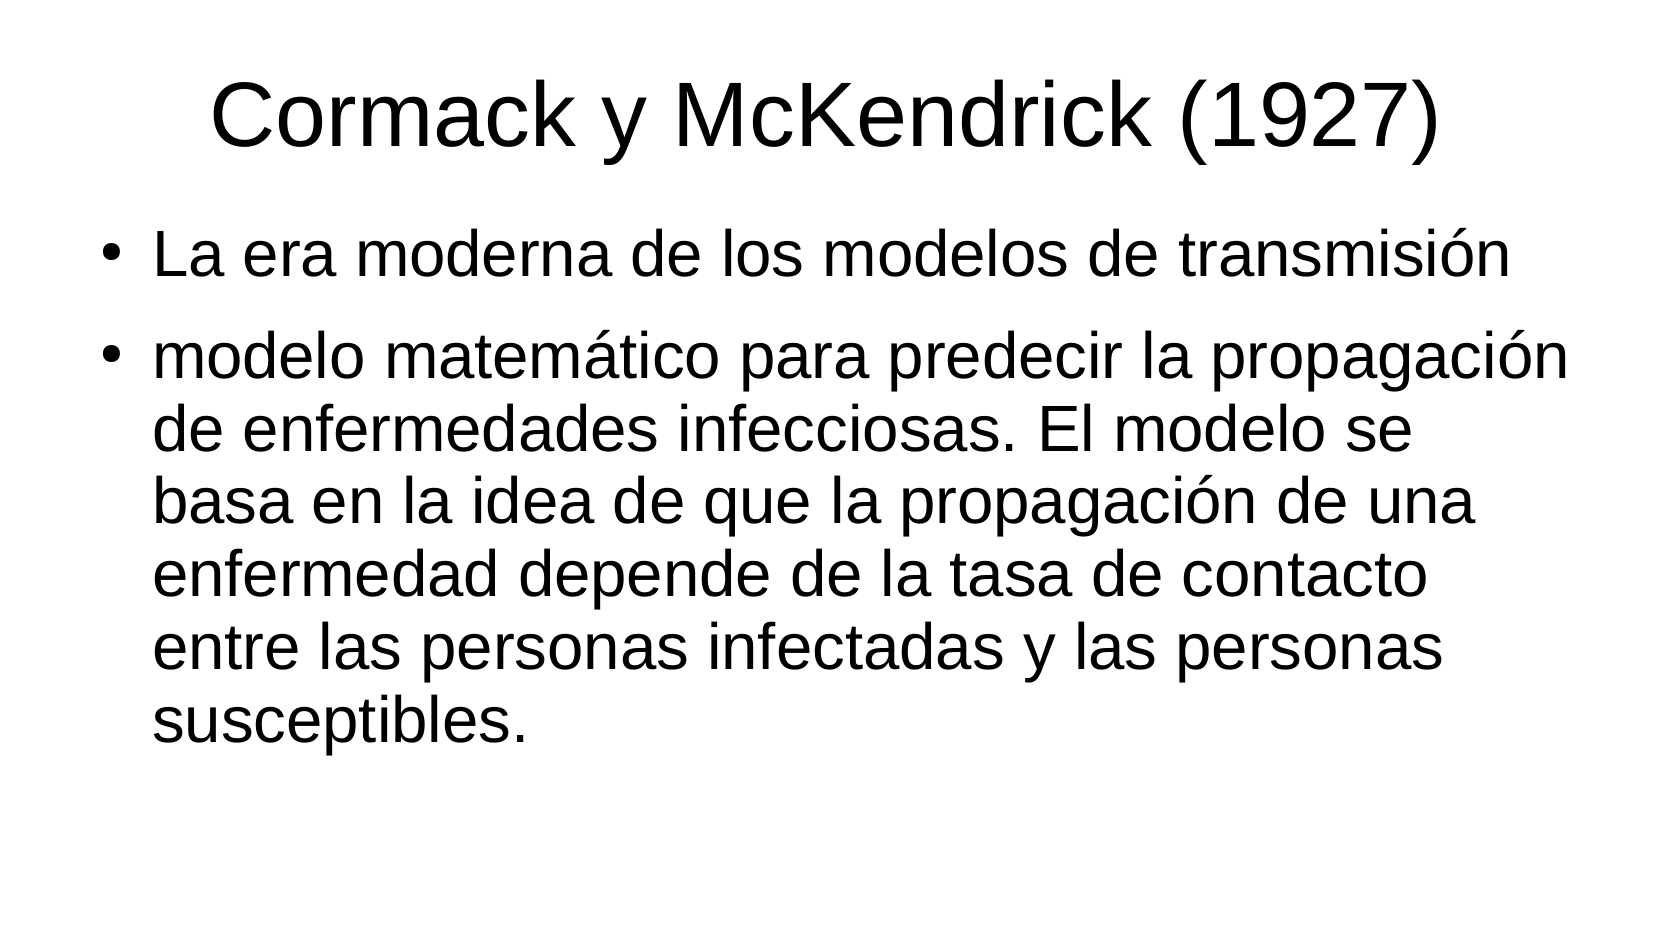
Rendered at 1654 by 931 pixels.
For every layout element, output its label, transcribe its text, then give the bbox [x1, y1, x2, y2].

list La era moderna de los modelos de transmisión modelo matemático para predecir la propagación de enfermedades infecciosas. El modelo se basa en la idea de que la propagación de una enfermedad depende de la tasa de contacto entre las personas infectadas y las personas susceptibles. [82, 217, 1571, 758]
title Cormack y McKendrick (1927) [82, 37, 1571, 193]
